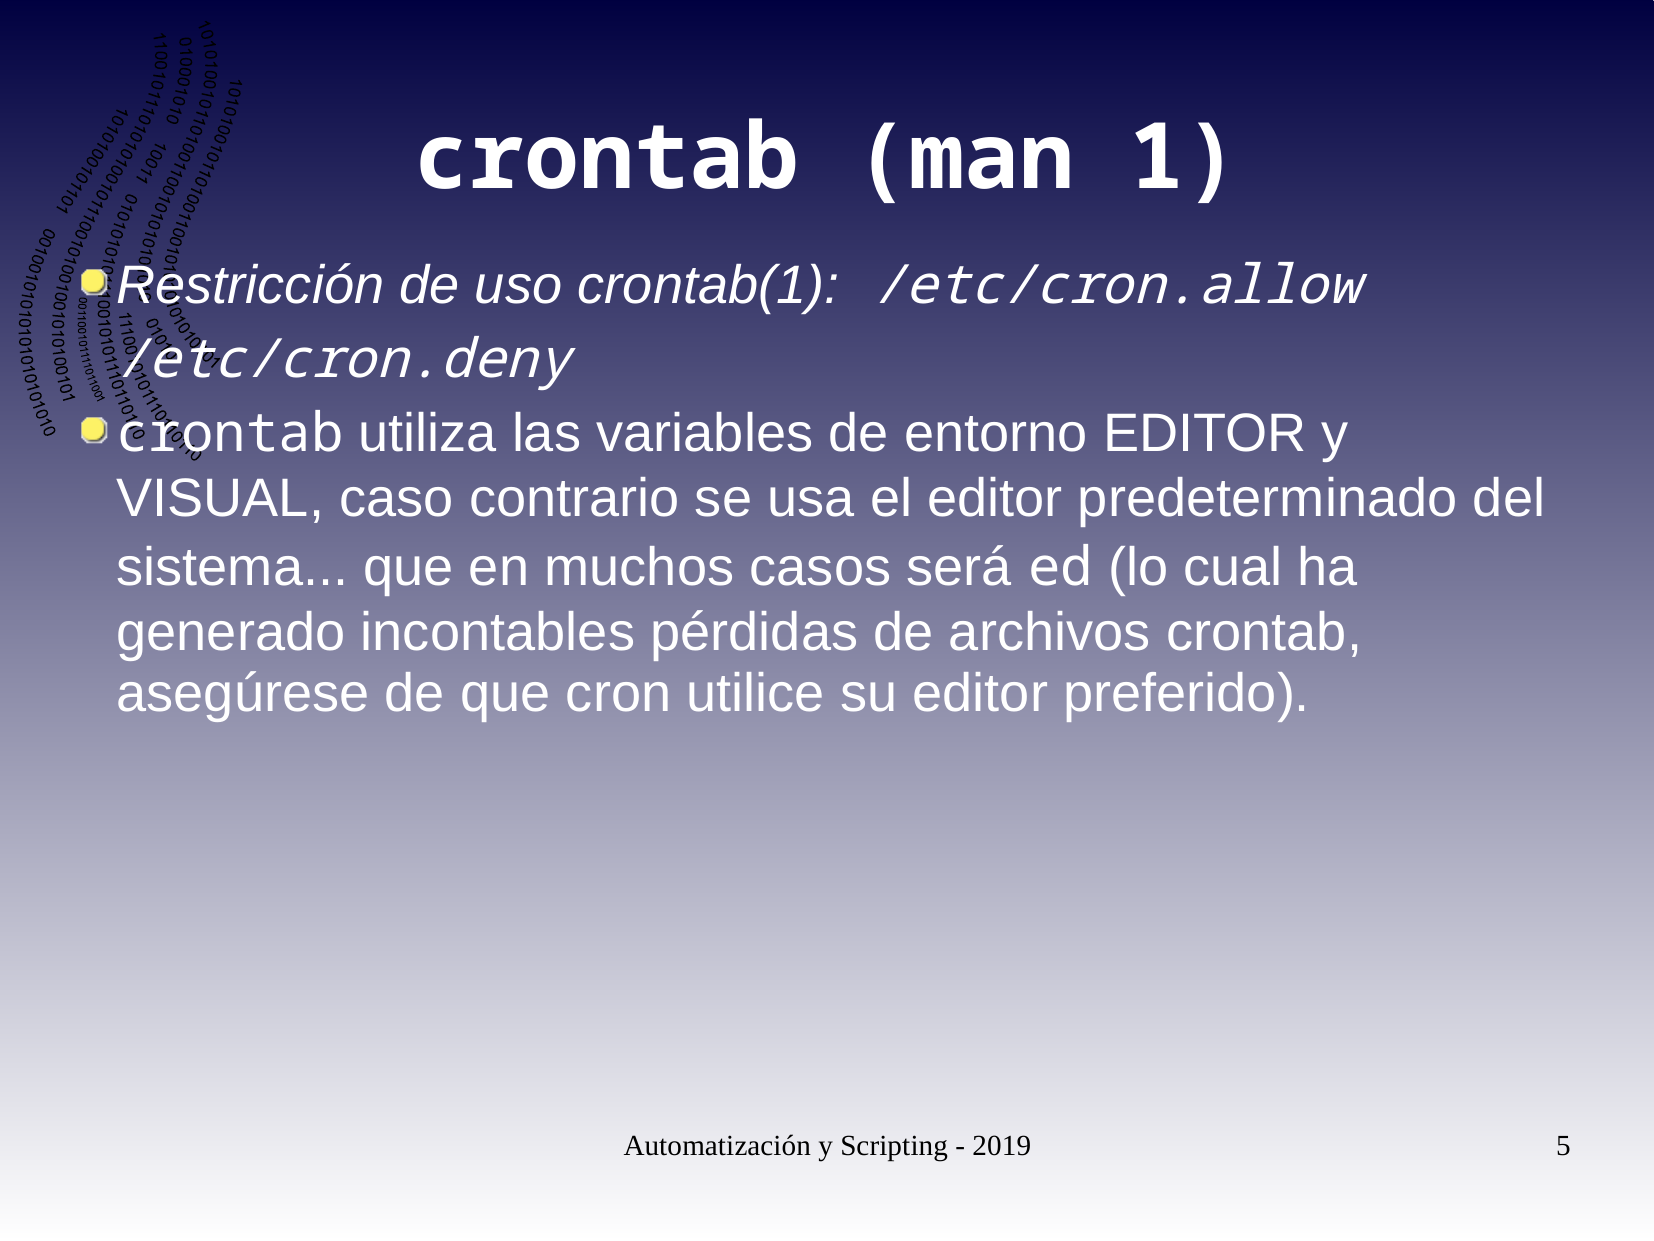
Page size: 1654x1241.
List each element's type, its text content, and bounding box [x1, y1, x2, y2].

title crontab (man 1) [243, 49, 1571, 237]
picture [18, 20, 243, 461]
text_box Restricción de uso crontab(1): /etc/cron.allow /etc/cron.deny crontab utiliza las variables de entorno EDITOR y VISUAL, caso contrario se usa el editor predeterminado del sistema... que en muchos casos será ed (lo cual ha generado incontables pérdidas de archivos crontab, asegúrese de que cron utilice su editor preferido). [65, 237, 1588, 691]
